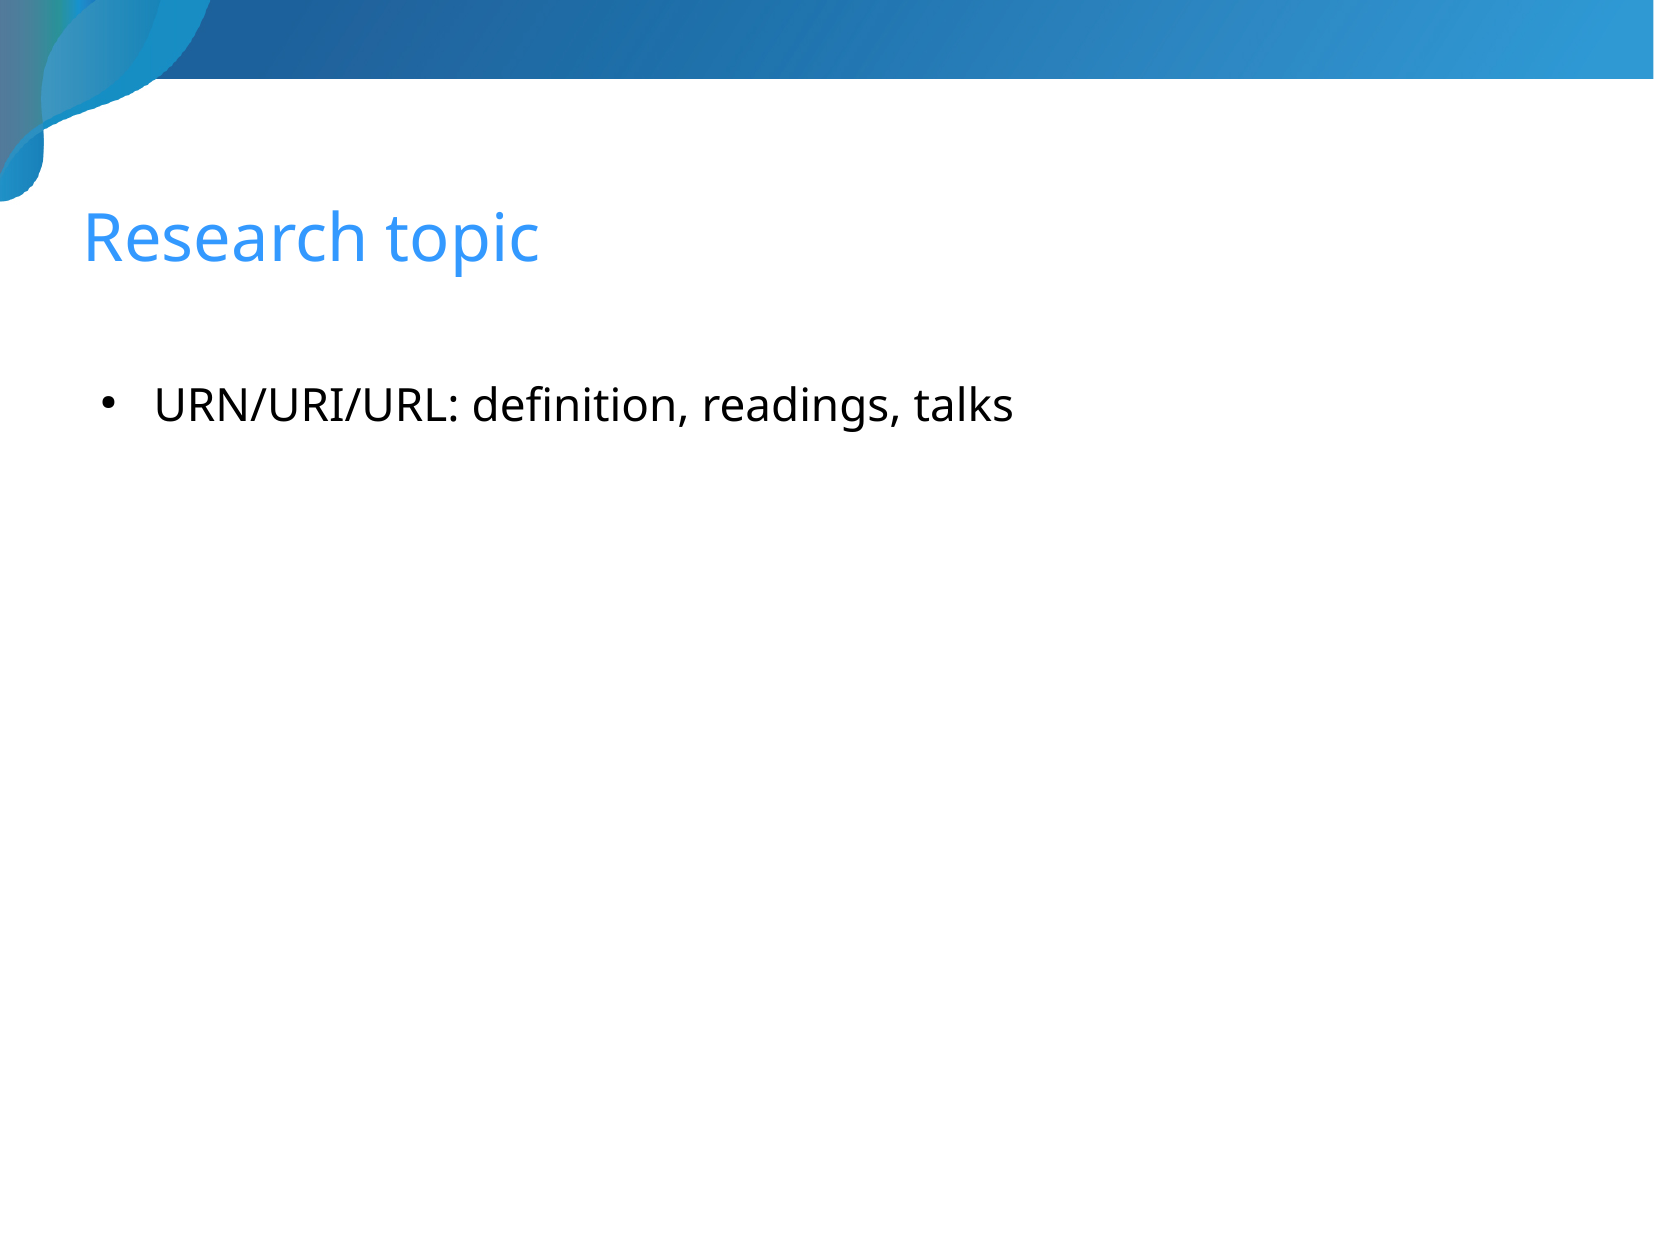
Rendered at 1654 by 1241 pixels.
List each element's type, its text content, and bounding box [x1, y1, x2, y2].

picture [0, 0, 1654, 1241]
list URN/URI/URL: definition, readings, talks [82, 372, 1576, 1093]
title Research topic [82, 132, 1571, 340]
